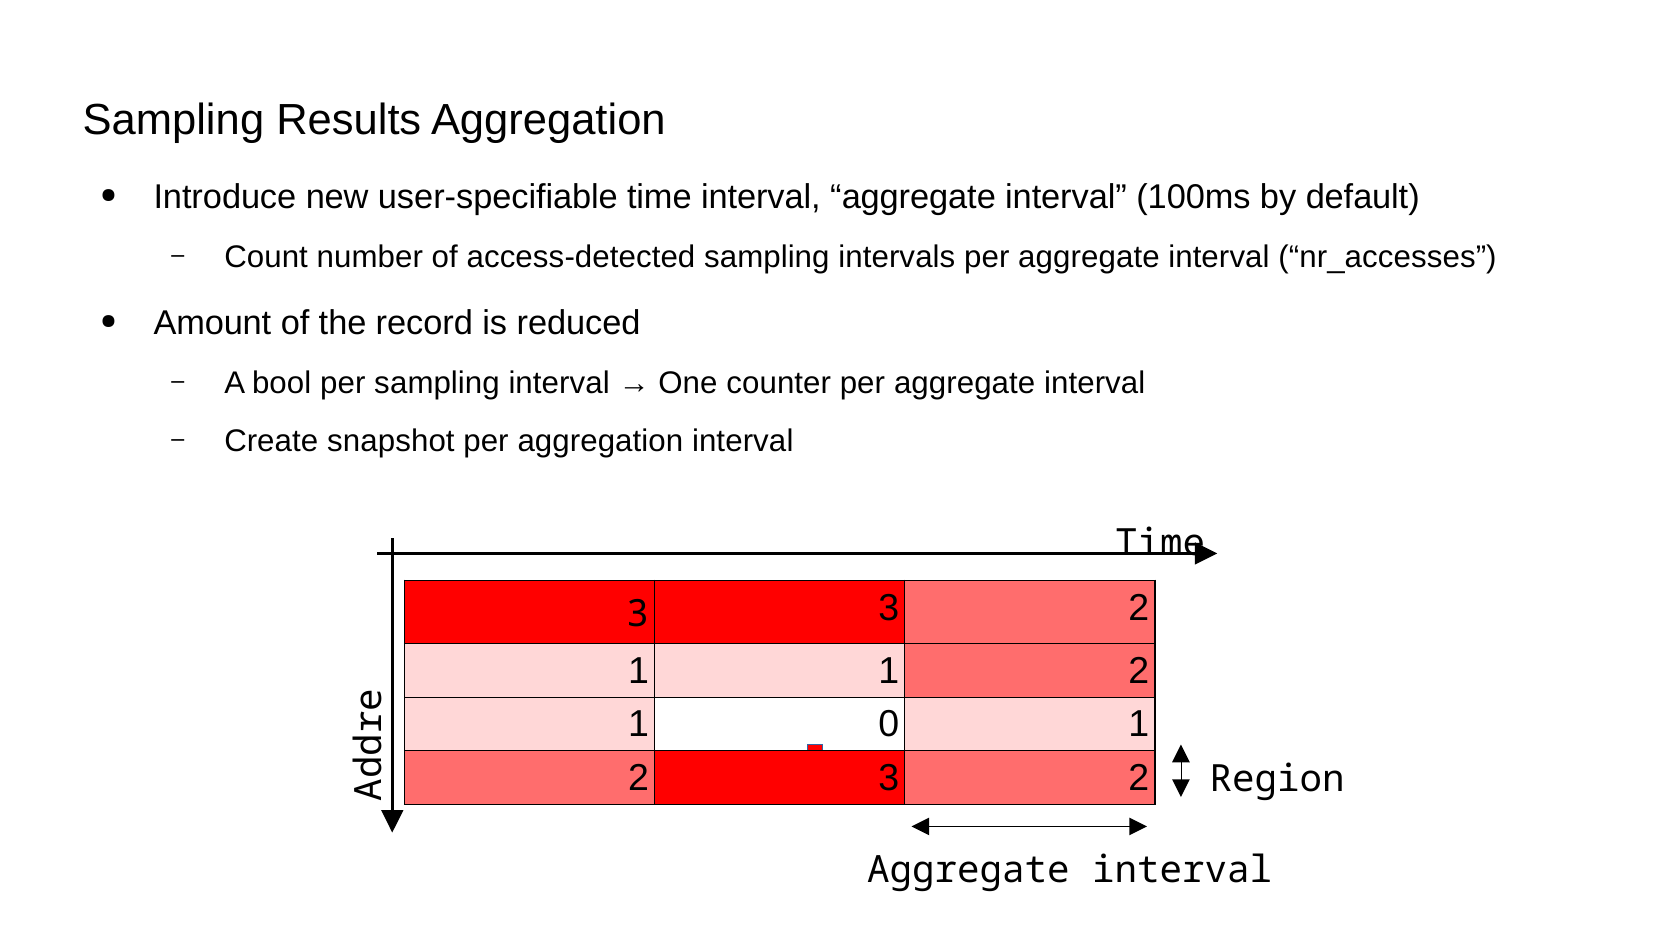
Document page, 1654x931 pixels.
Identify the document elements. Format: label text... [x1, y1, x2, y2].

text_box Aggregate interval [852, 834, 1220, 888]
text_box Address [333, 654, 387, 816]
table_cell 2 [405, 751, 654, 804]
text_box Time [1100, 508, 1206, 561]
list Introduce new user-specifiable time interval, “aggregate interval” (100ms by default) Count number of access-detected sampling intervals per aggregate interval (“nr_accesses”) Amount of the record is reduced A bool per sampling interval → One counter per aggregate interval Create snapshot per aggregation interval [82, 177, 1571, 833]
table_cell 0 [655, 698, 904, 750]
table_header 3 [405, 581, 654, 643]
table_header 3 [655, 581, 904, 643]
table_cell 1 [405, 698, 654, 750]
table_cell 1 [655, 644, 904, 697]
text_box Region [1194, 744, 1338, 798]
table_header 2 [905, 581, 1154, 643]
table_cell 2 [905, 751, 1154, 804]
table_cell 2 [905, 644, 1154, 697]
table_cell 1 [405, 644, 654, 697]
table_cell 1 [905, 698, 1154, 750]
title Sampling Results Aggregation [82, 81, 1571, 157]
table_cell 3 [655, 751, 904, 804]
